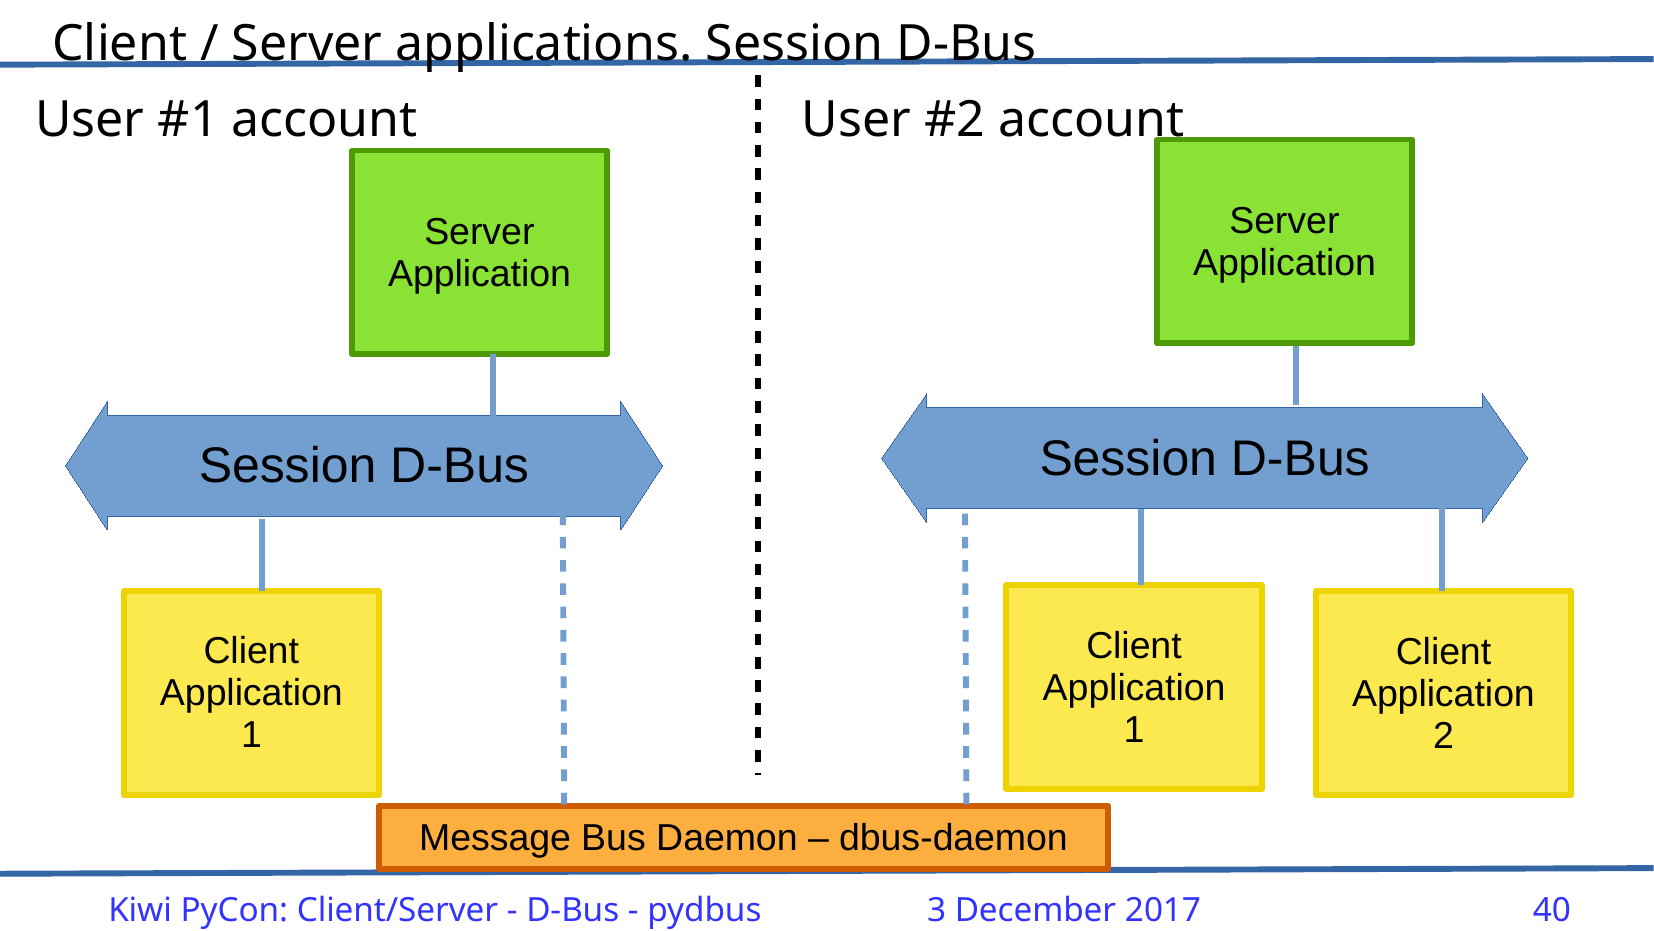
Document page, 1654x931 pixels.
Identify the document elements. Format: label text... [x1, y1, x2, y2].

text_box Session D-Bus [65, 401, 663, 530]
text_box Client / Server applications. Session D-Bus [37, 0, 1540, 76]
text_box User #1 account [20, 75, 437, 151]
text_box Message Bus Daemon – dbus-daemon [378, 806, 1109, 869]
text_box Server Application [1157, 139, 1413, 344]
text_box User #2 account [787, 75, 1204, 151]
text_box Client Application 2 [1315, 591, 1572, 795]
text_box Client Application 1 [123, 590, 379, 795]
text_box Client Application 1 [1006, 585, 1262, 790]
text_box Session D-Bus [881, 393, 1528, 523]
text_box Server Application [351, 150, 608, 355]
